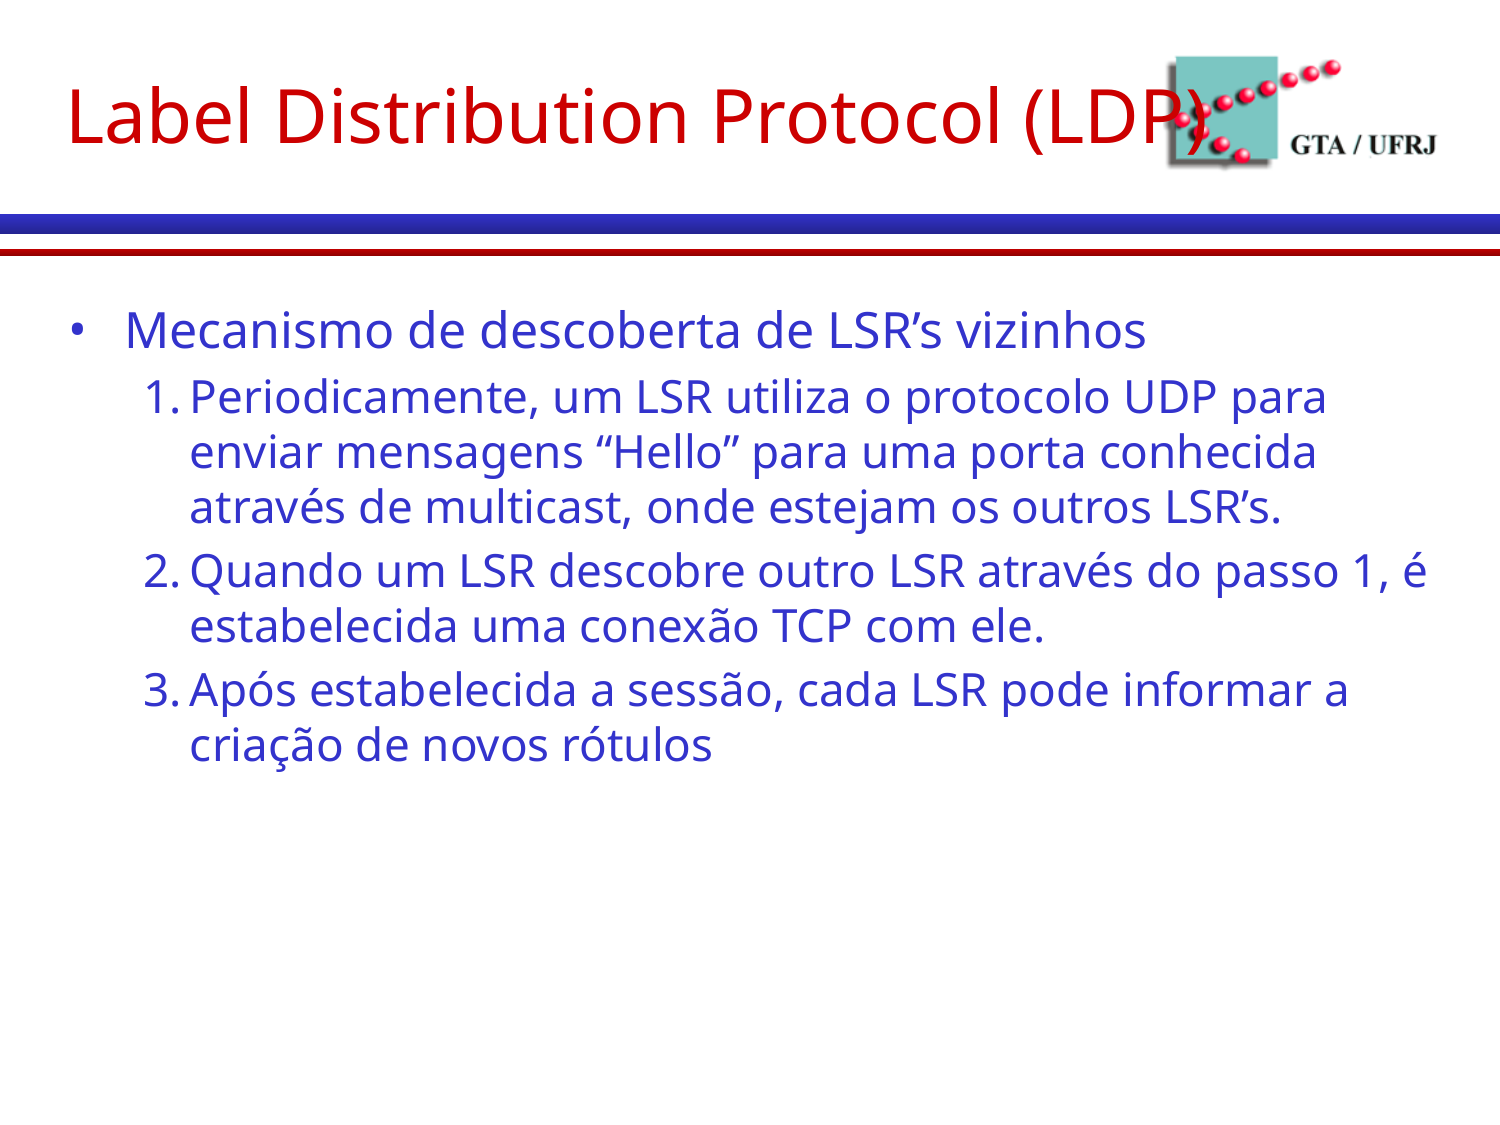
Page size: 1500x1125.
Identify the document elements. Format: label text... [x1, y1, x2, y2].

list Mecanismo de descoberta de LSR’s vizinhos Periodicamente, um LSR utiliza o protocolo UDP para enviar mensagens “Hello” para uma porta conhecida através de multicast, onde estejam os outros LSR’s. Quando um LSR descobre outro LSR através do passo 1, é estabelecida uma conexão TCP com ele. Após estabelecida a sessão, cada LSR pode informar a criação de novos rótulos [53, 290, 1447, 1083]
picture [1374, 50, 1446, 174]
title Label Distribution Protocol (LDP) [50, 37, 1374, 189]
